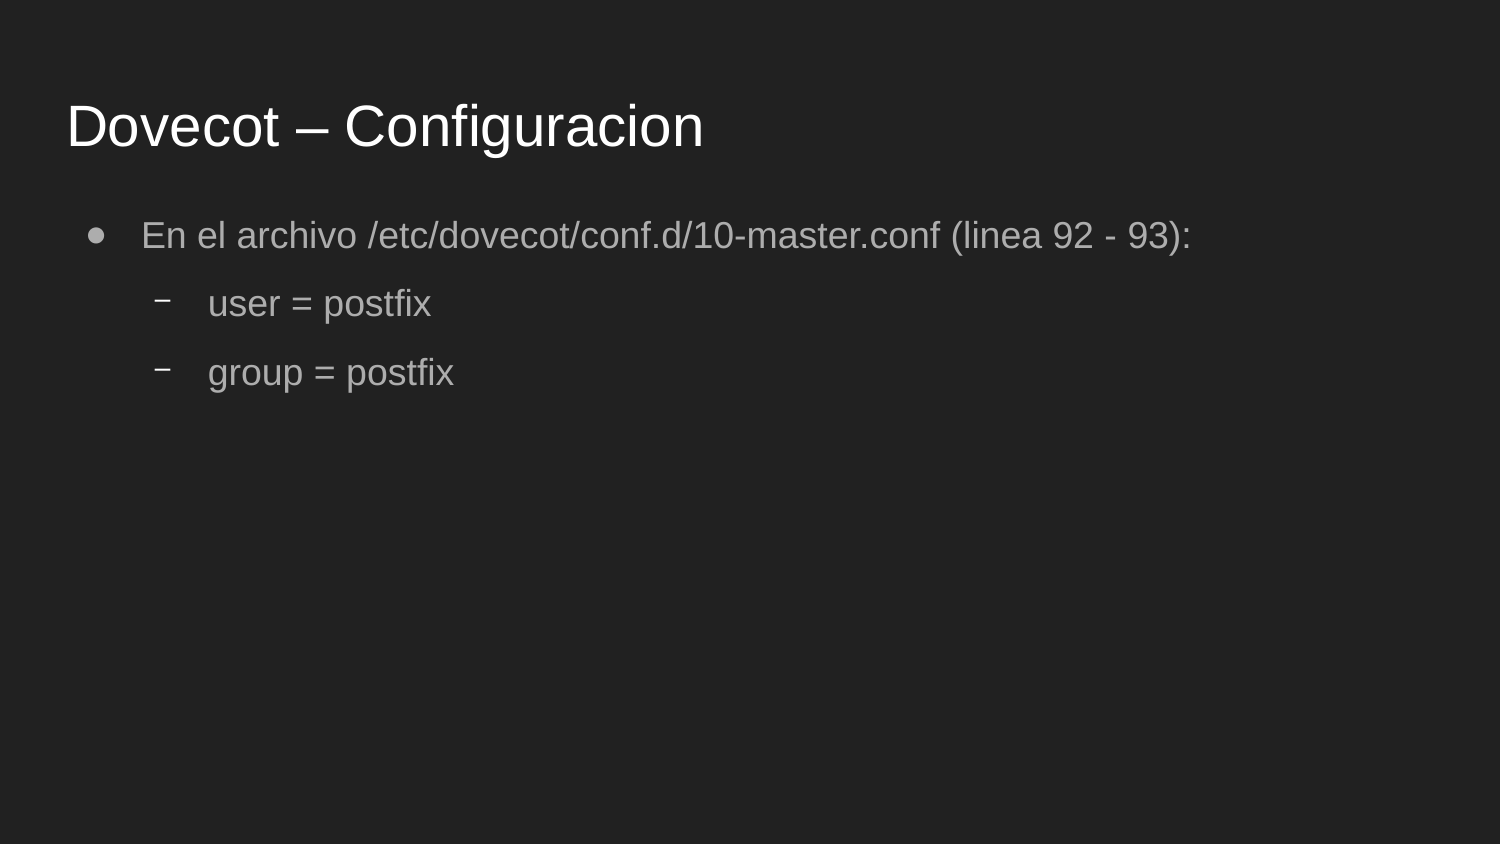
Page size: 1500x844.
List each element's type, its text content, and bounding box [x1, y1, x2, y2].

list En el archivo /etc/dovecot/conf.d/10-master.conf (linea 92 - 93): user = postfix group = postfix [51, 189, 1456, 750]
title Dovecot – Configuracion [51, 72, 1449, 167]
